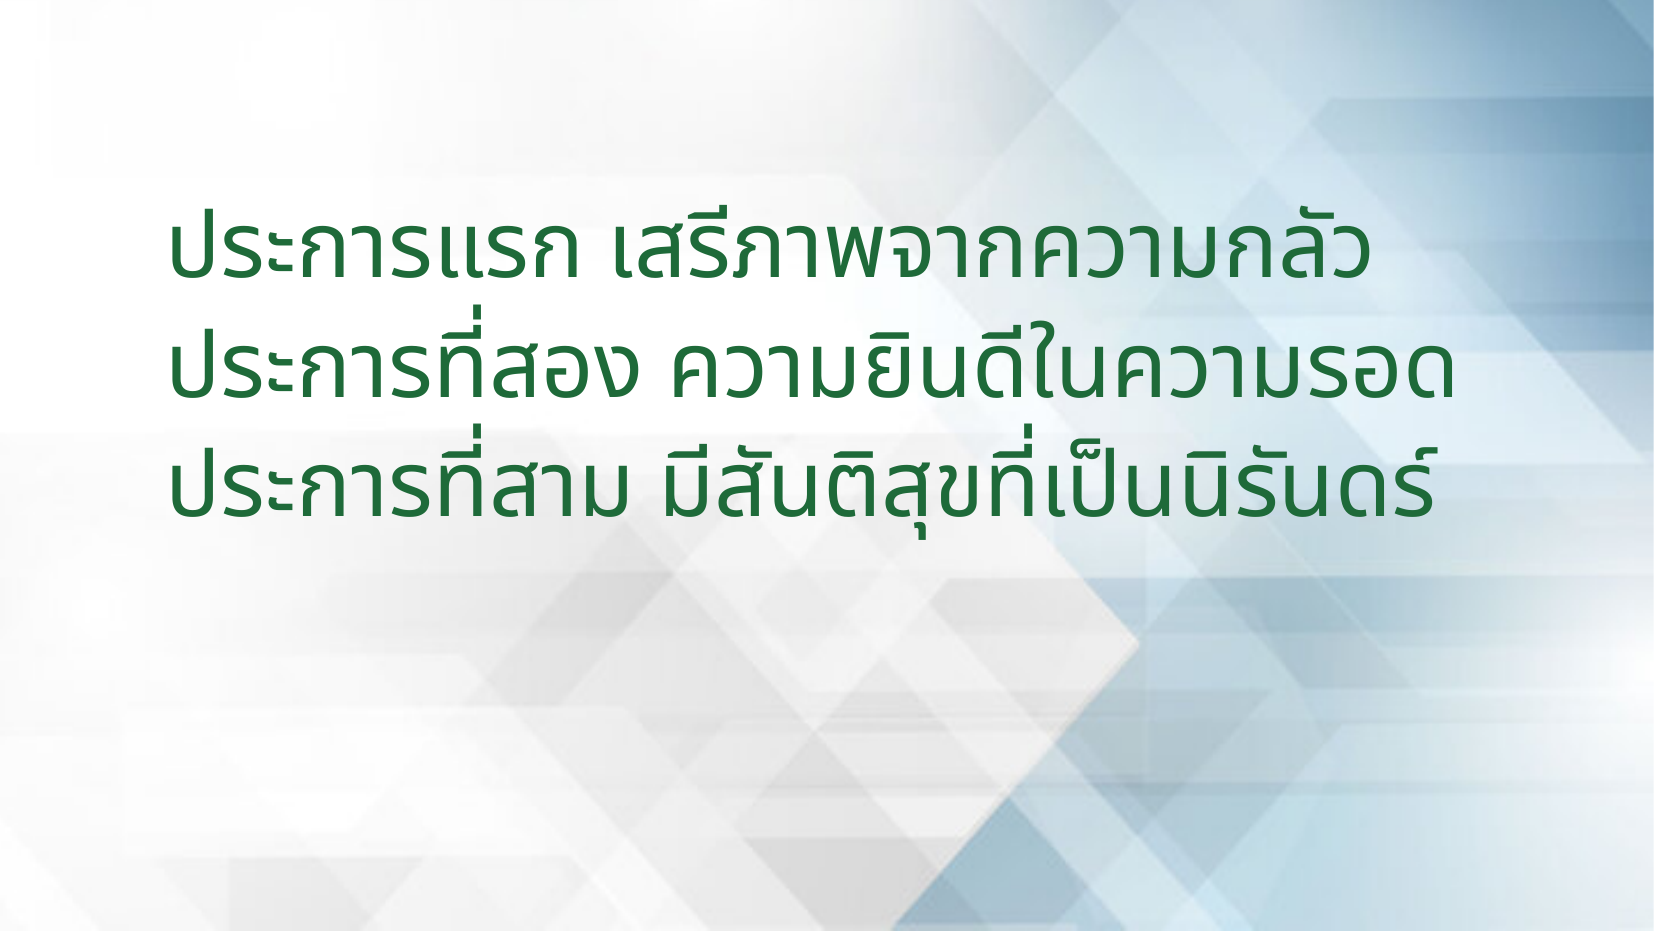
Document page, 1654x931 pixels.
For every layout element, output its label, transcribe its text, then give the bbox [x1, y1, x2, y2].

picture [0, 0, 1654, 931]
title ประการแรก เสรีภาพจากความกลัว ประการที่สอง ความยินดีในความรอด ประการที่สาม มีสันติสุขที่เป็นนิรันดร์ [165, 37, 1550, 713]
